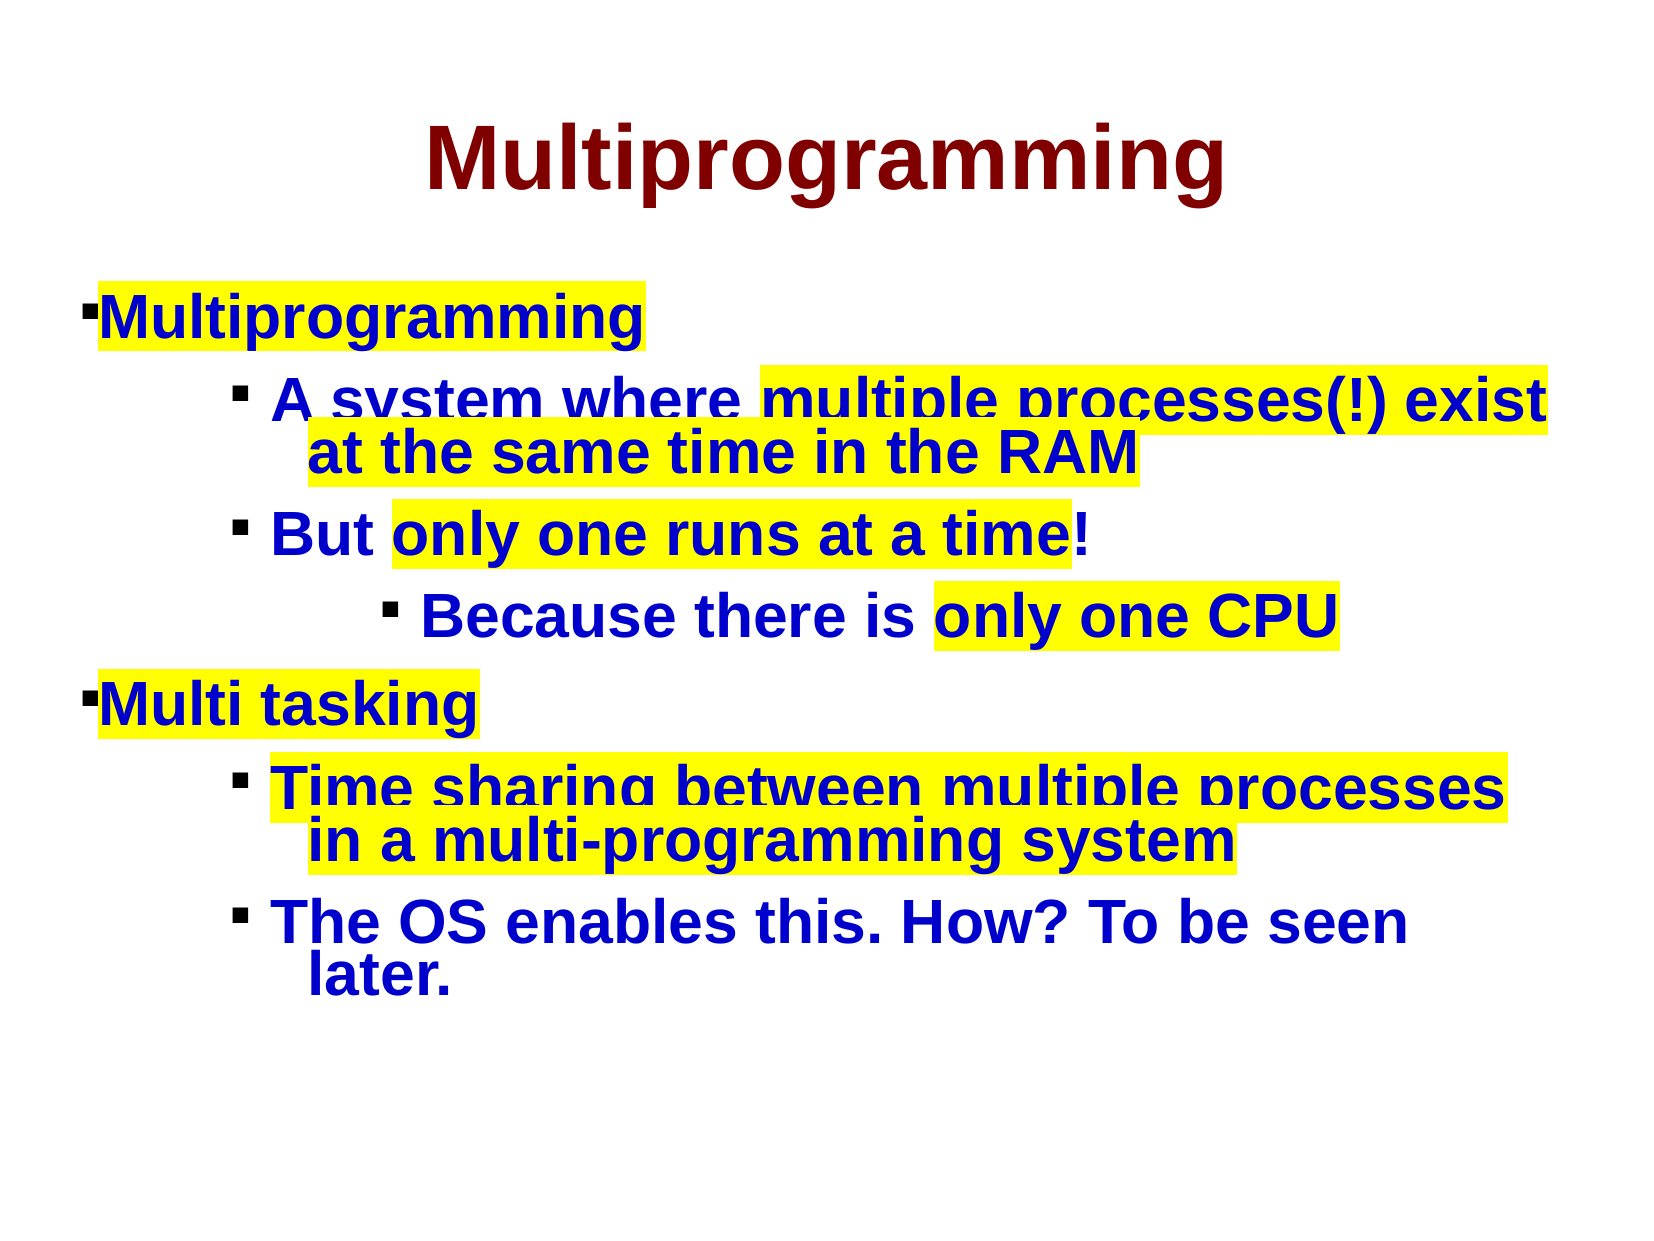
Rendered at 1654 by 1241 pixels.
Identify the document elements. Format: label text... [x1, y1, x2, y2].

list Multiprogramming A system where multiple processes(!) exist at the same time in the RAM But only one runs at a time! Because there is only one CPU Multi tasking Time sharing between multiple processes in a multi-programming system The OS enables this. How? To be seen later. [82, 290, 1571, 1010]
title Multiprogramming [82, 49, 1571, 257]
